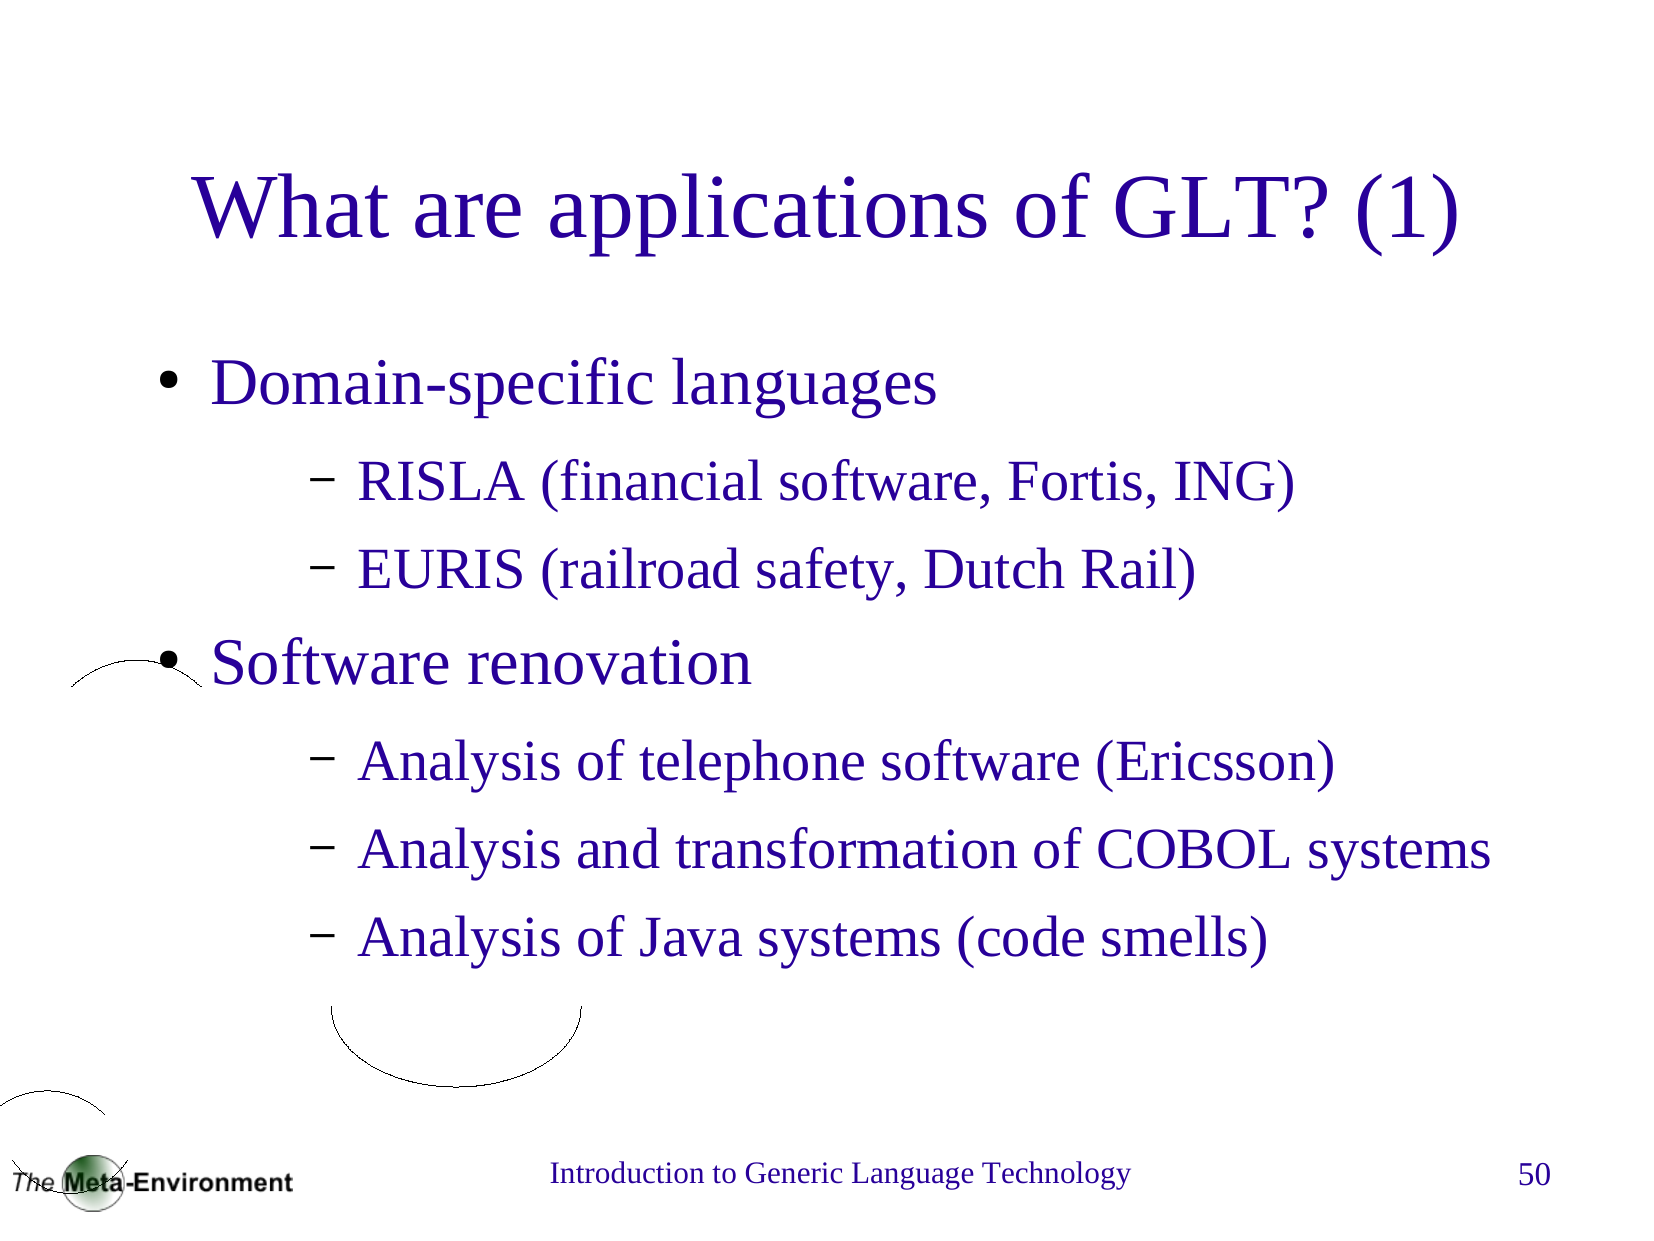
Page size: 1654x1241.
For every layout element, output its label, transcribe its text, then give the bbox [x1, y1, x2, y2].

picture [13, 1155, 293, 1212]
title What are applications of GLT? (1) [121, 102, 1534, 311]
list Domain-specific languages RISLA (financial software, Fortis, ING) EURIS (railroad safety, Dutch Rail) Software renovation Analysis of telephone software (Ericsson) Analysis and transformation of COBOL systems Analysis of Java systems (code smells) [121, 344, 1534, 1127]
